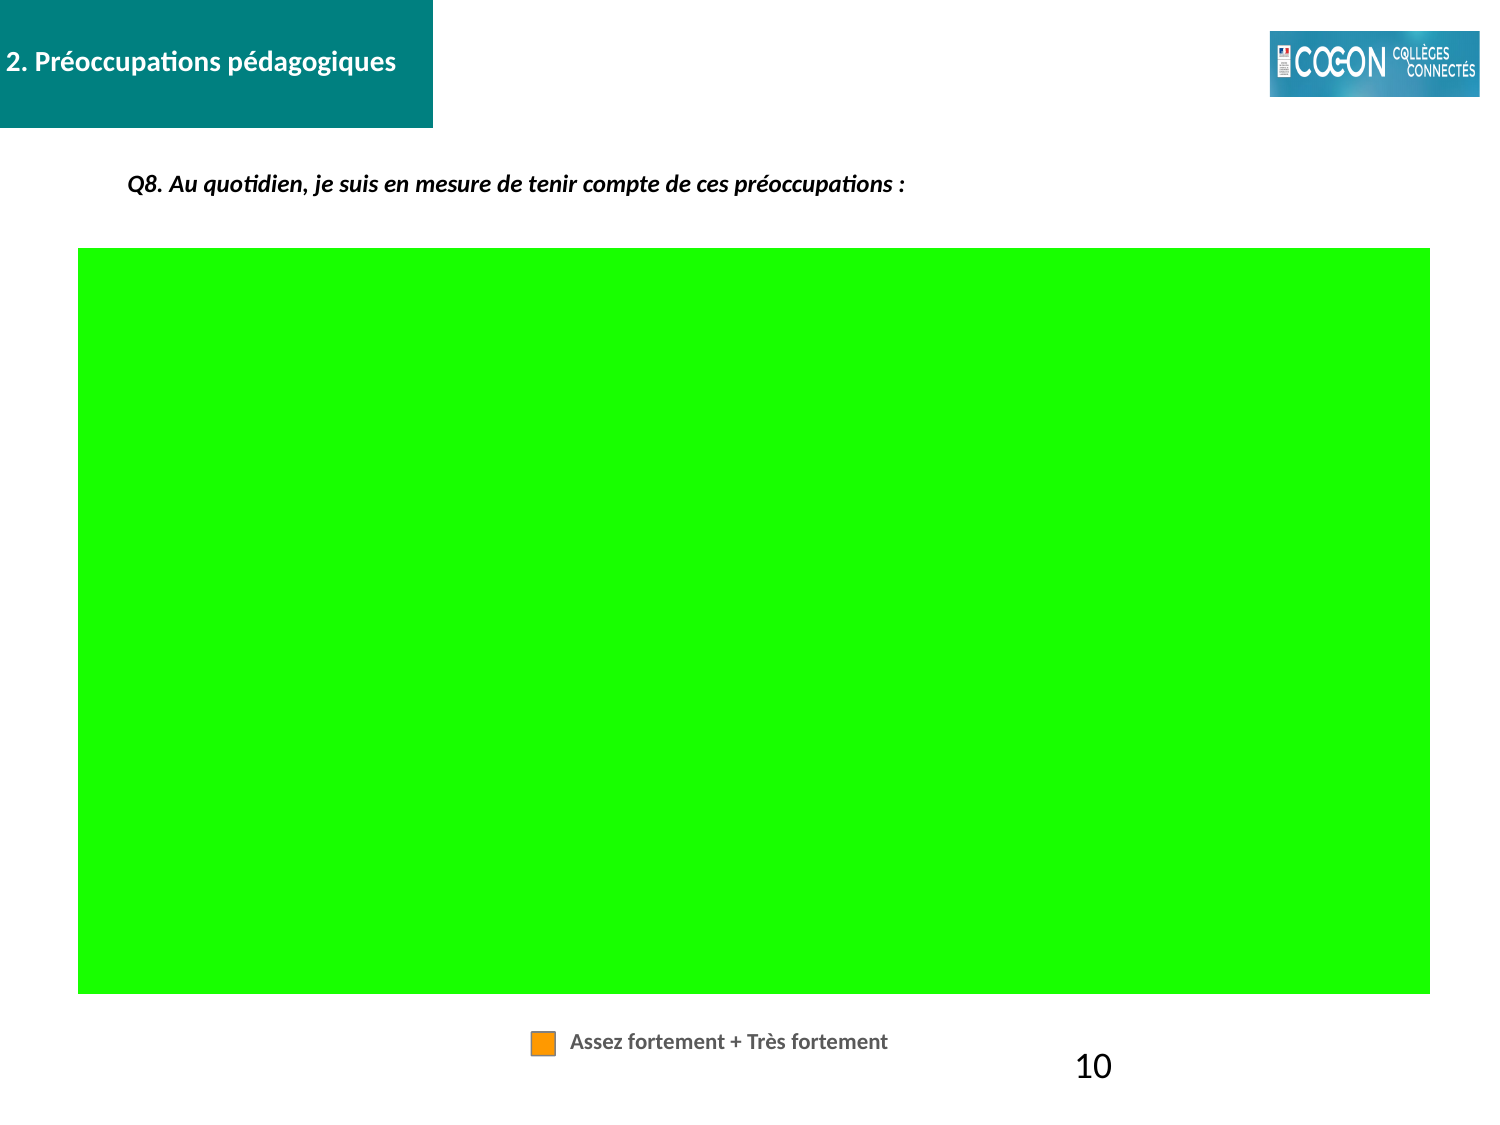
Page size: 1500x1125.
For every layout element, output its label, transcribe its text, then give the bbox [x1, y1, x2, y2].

text_box 2. Préoccupations pédagogiques [0, 0, 433, 128]
text_box Assez fortement + Très fortement [555, 1023, 1081, 1059]
picture [78, 248, 1430, 994]
text_box Q8. Au quotidien, je suis en mesure de tenir compte de ces préoccupations : [112, 166, 1444, 209]
picture [1269, 31, 1480, 97]
text_box <numéro> [1059, 1042, 1397, 1103]
text_box [531, 1031, 555, 1056]
